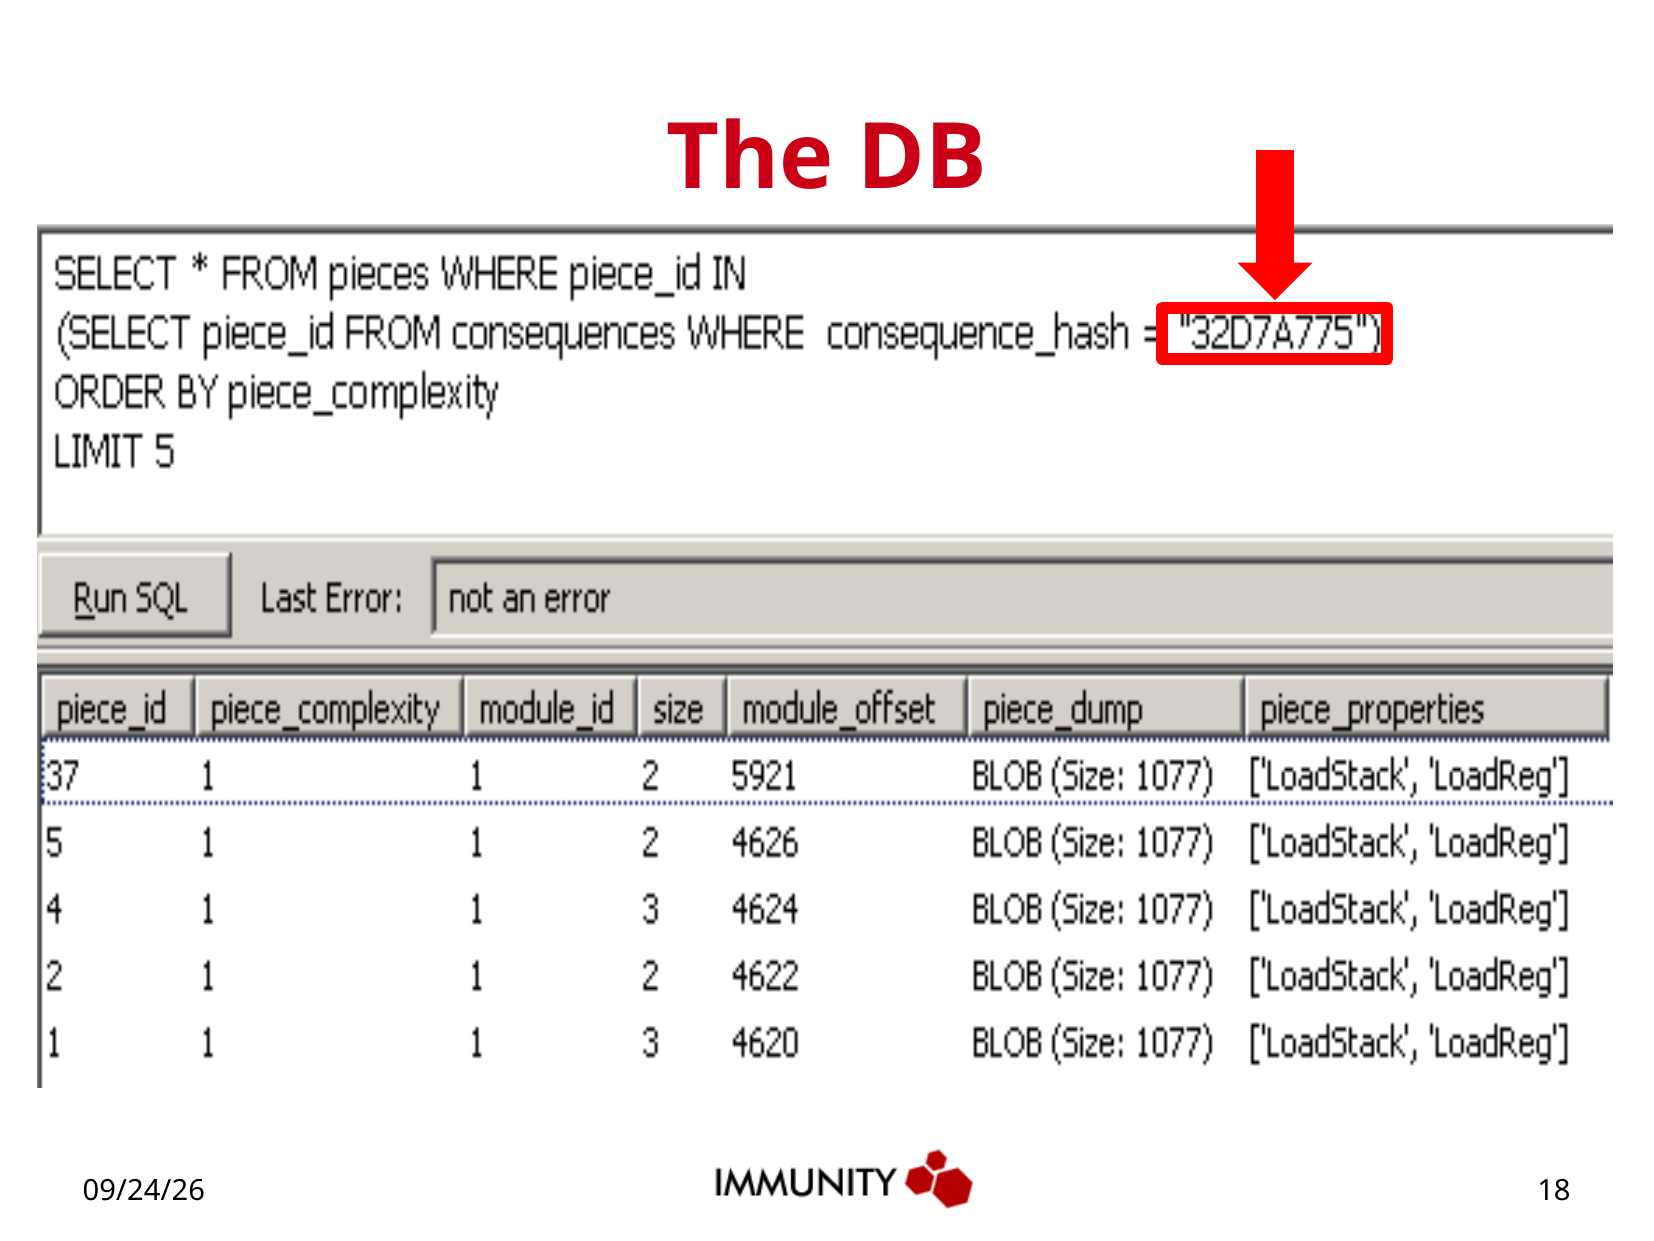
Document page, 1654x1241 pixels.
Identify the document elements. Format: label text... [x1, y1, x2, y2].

picture [694, 1130, 984, 1235]
text_box [1237, 150, 1313, 301]
picture [37, 224, 1613, 1088]
title The DB [82, 56, 1571, 250]
